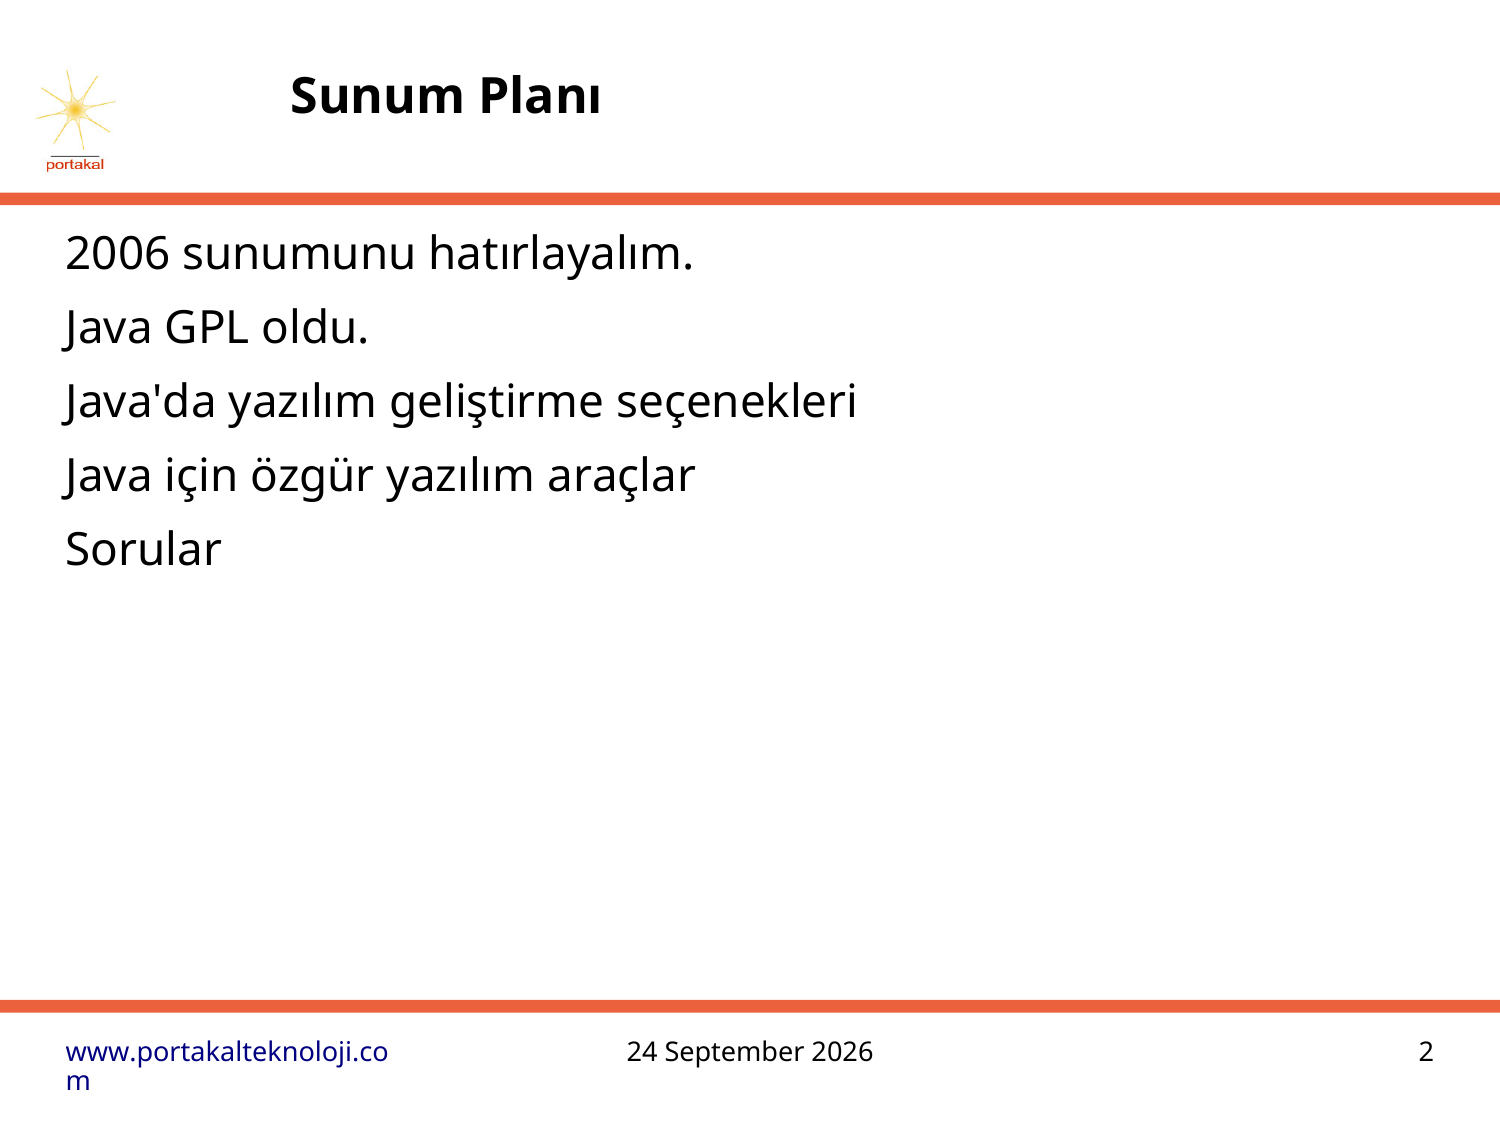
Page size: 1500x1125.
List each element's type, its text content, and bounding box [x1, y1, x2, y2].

list 2006 sunumunu hatırlayalım. Java GPL oldu. Java'da yazılım geliştirme seçenekleri Java için özgür yazılım araçlar Sorular [50, 212, 1450, 888]
title Sunum Planı [275, 0, 1450, 188]
picture [29, 5, 120, 184]
